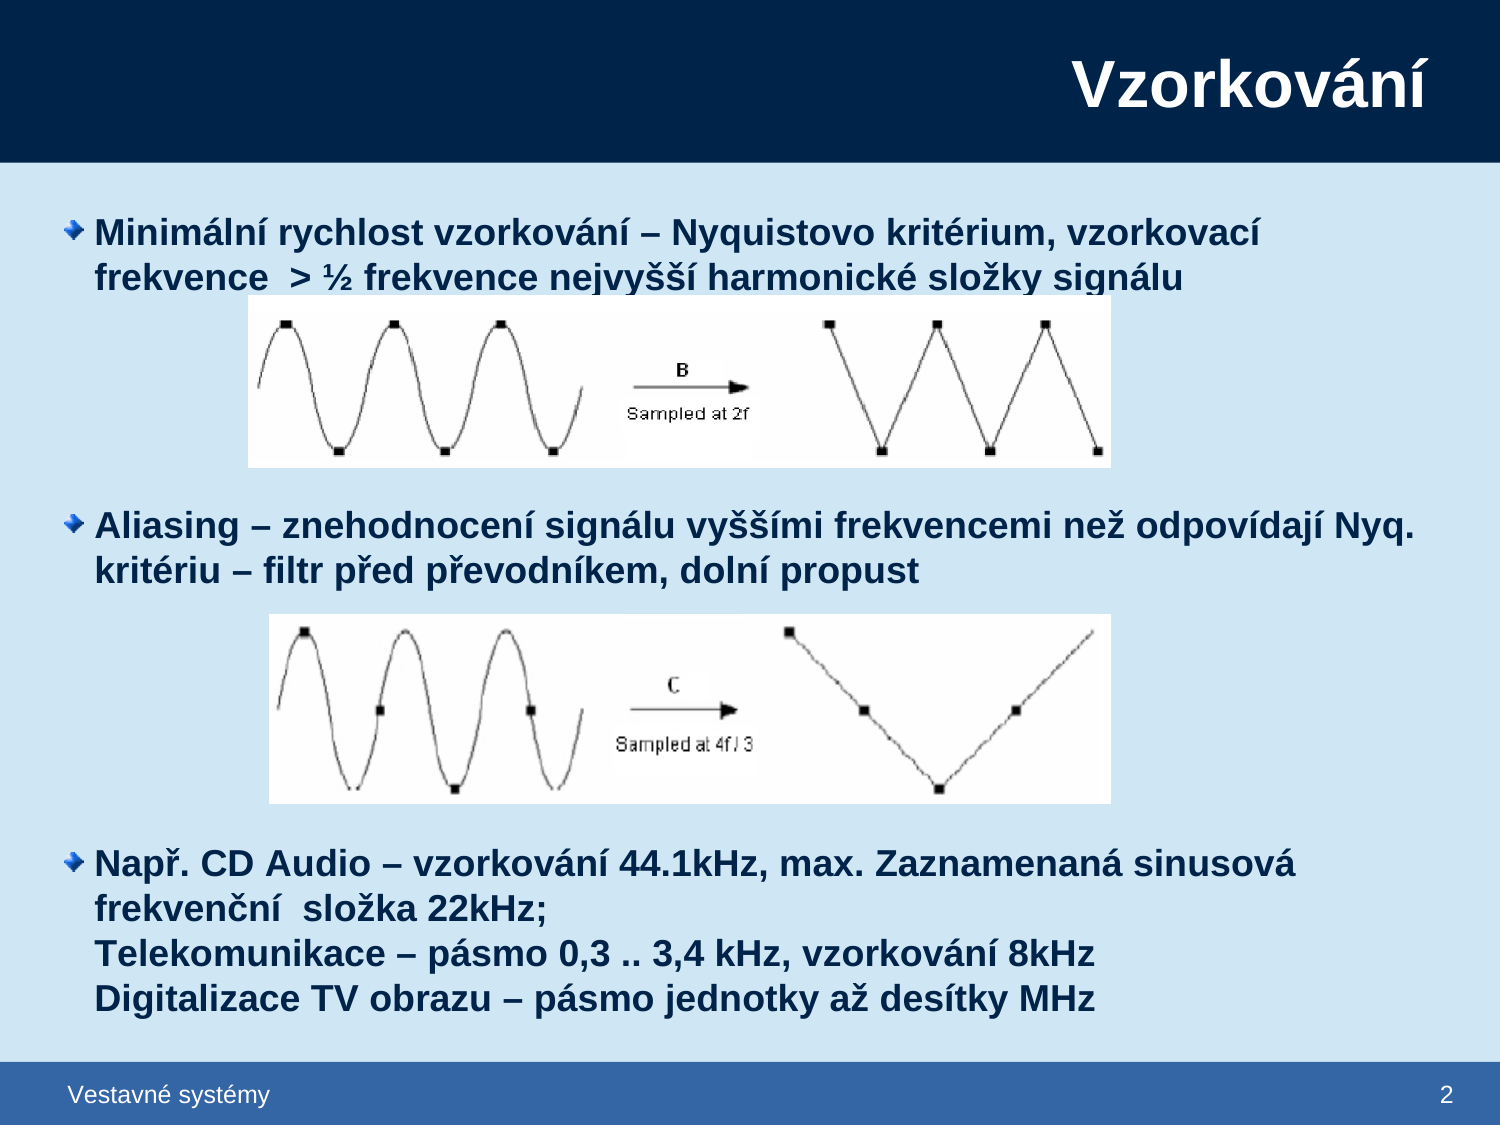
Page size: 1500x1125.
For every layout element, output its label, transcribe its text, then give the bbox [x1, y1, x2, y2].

picture [269, 614, 1111, 804]
title Vzorkování [47, 0, 1443, 164]
list Minimální rychlost vzorkování – Nyquistovo kritérium, vzorkovací frekvence > ½ frekvence nejvyšší harmonické složky signálu Aliasing – znehodnocení signálu vyššími frekvencemi než odpovídají Nyq. kritériu – filtr před převodníkem, dolní propust Např. CD Audio – vzorkování 44.1kHz, max. Zaznamenaná sinusová frekvenční složka 22kHz; Telekomunikace – pásmo 0,3 .. 3,4 kHz, vzorkování 8kHz Digitalizace TV obrazu – pásmo jednotky až desítky MHz [50, 187, 1450, 1040]
picture [248, 295, 1111, 469]
